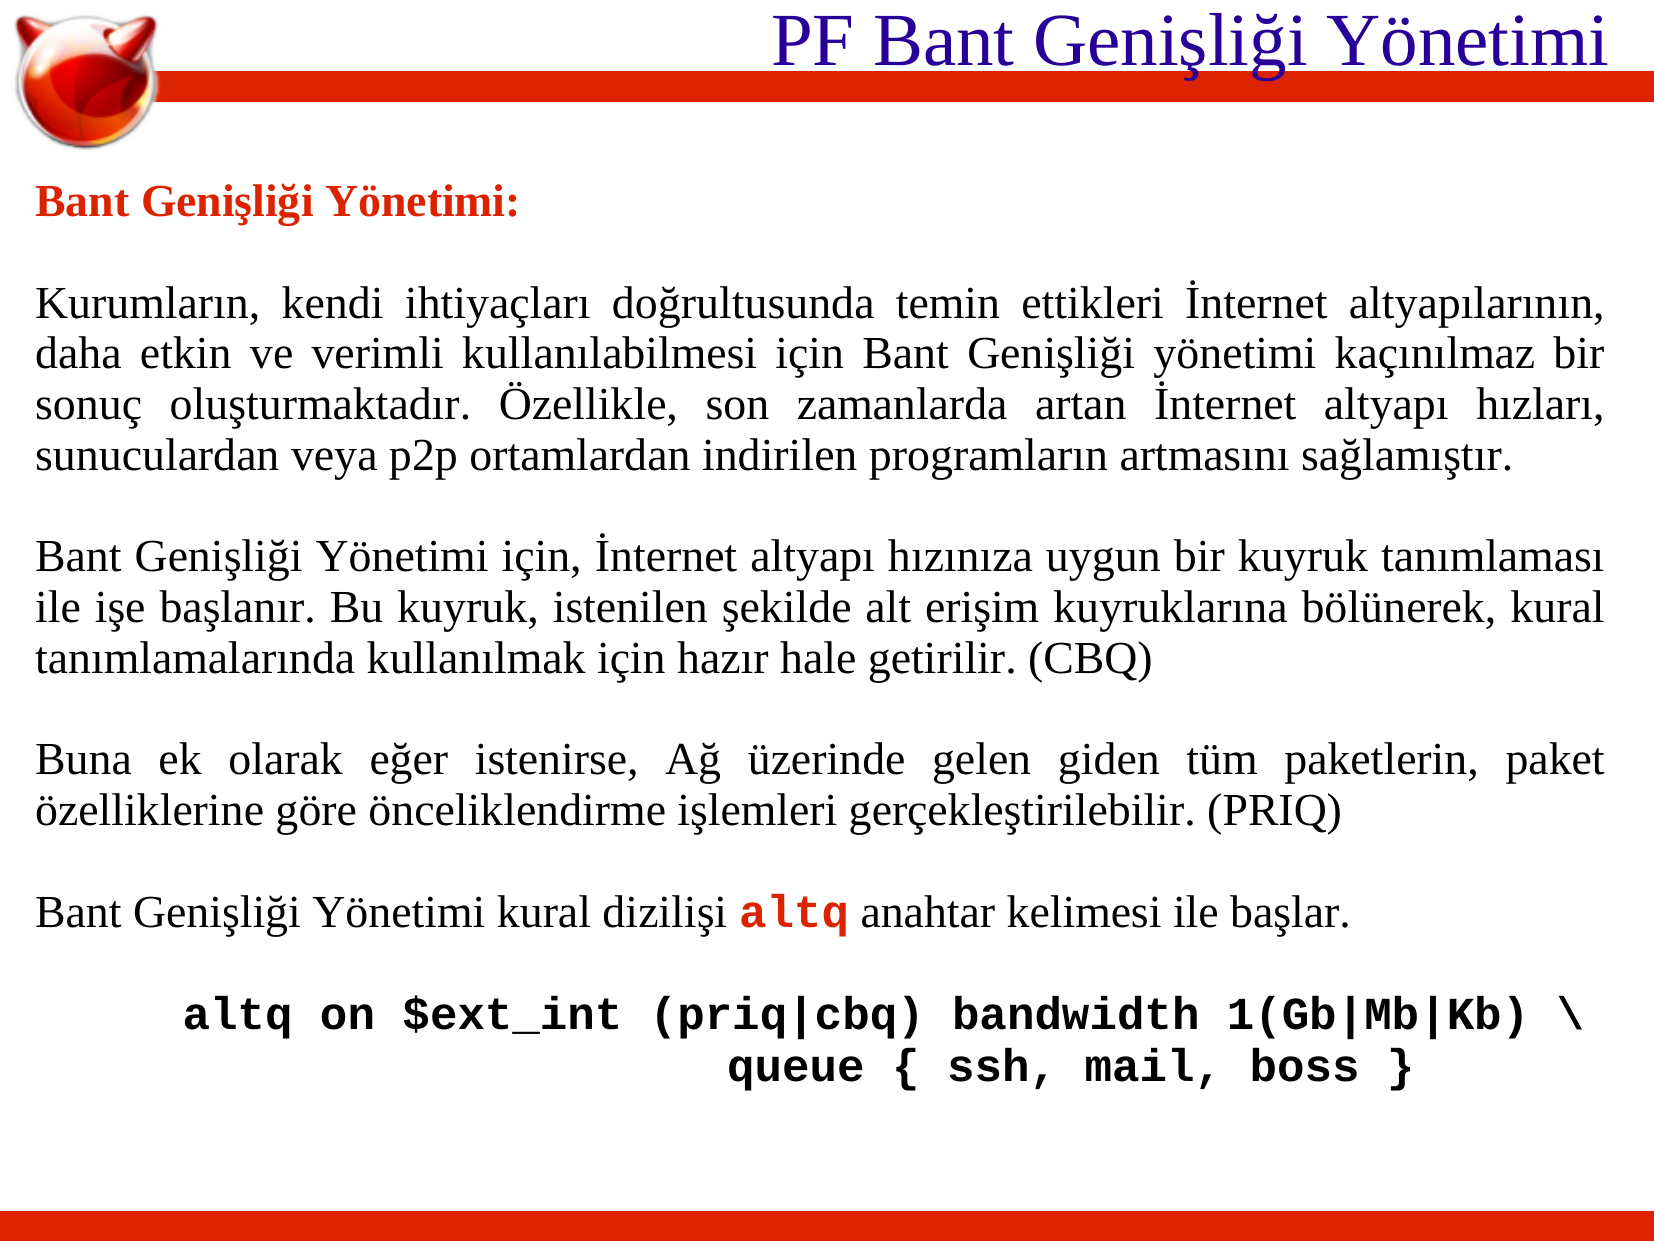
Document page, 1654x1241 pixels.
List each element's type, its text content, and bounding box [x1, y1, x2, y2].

text_box PF Bant Genişliği Yönetimi [714, 0, 1648, 83]
text_box [0, 1211, 1654, 1241]
text_box Bant Genişliği Yönetimi: Kurumların, kendi ihtiyaçları doğrultusunda temin ettikleri İnternet altyapılarının, daha etkin ve verimli kullanılabilmesi için Bant Genişliği yönetimi kaçınılmaz bir sonuç oluşturmaktadır. Özellikle, son zamanlarda artan İnternet altyapı hızları, sunuculardan veya p2p ortamlardan indirilen programların artmasını sağlamıştır. Bant Genişliği Yönetimi için, İnternet altyapı hızınıza uygun bir kuyruk tanımlaması ile işe başlanır. Bu kuyruk, istenilen şekilde alt erişim kuyruklarına bölünerek, kural tanımlamalarında kullanılmak için hazır hale getirilir. (CBQ) Buna ek olarak eğer istenirse, Ağ üzerinde gelen giden tüm paketlerin, paket özelliklerine göre önceliklendirme işlemleri gerçekleştirilebilir. (PRIQ) Bant Genişliği Yönetimi kural dizilişi altq anahtar kelimesi ile başlar. altq on $ext_int (priq|cbq) bandwidth 1(Gb|Mb|Kb) \ queue { ssh, mail, boss } [35, 176, 1607, 1101]
text_box [165, 71, 1654, 102]
picture [10, 11, 165, 153]
